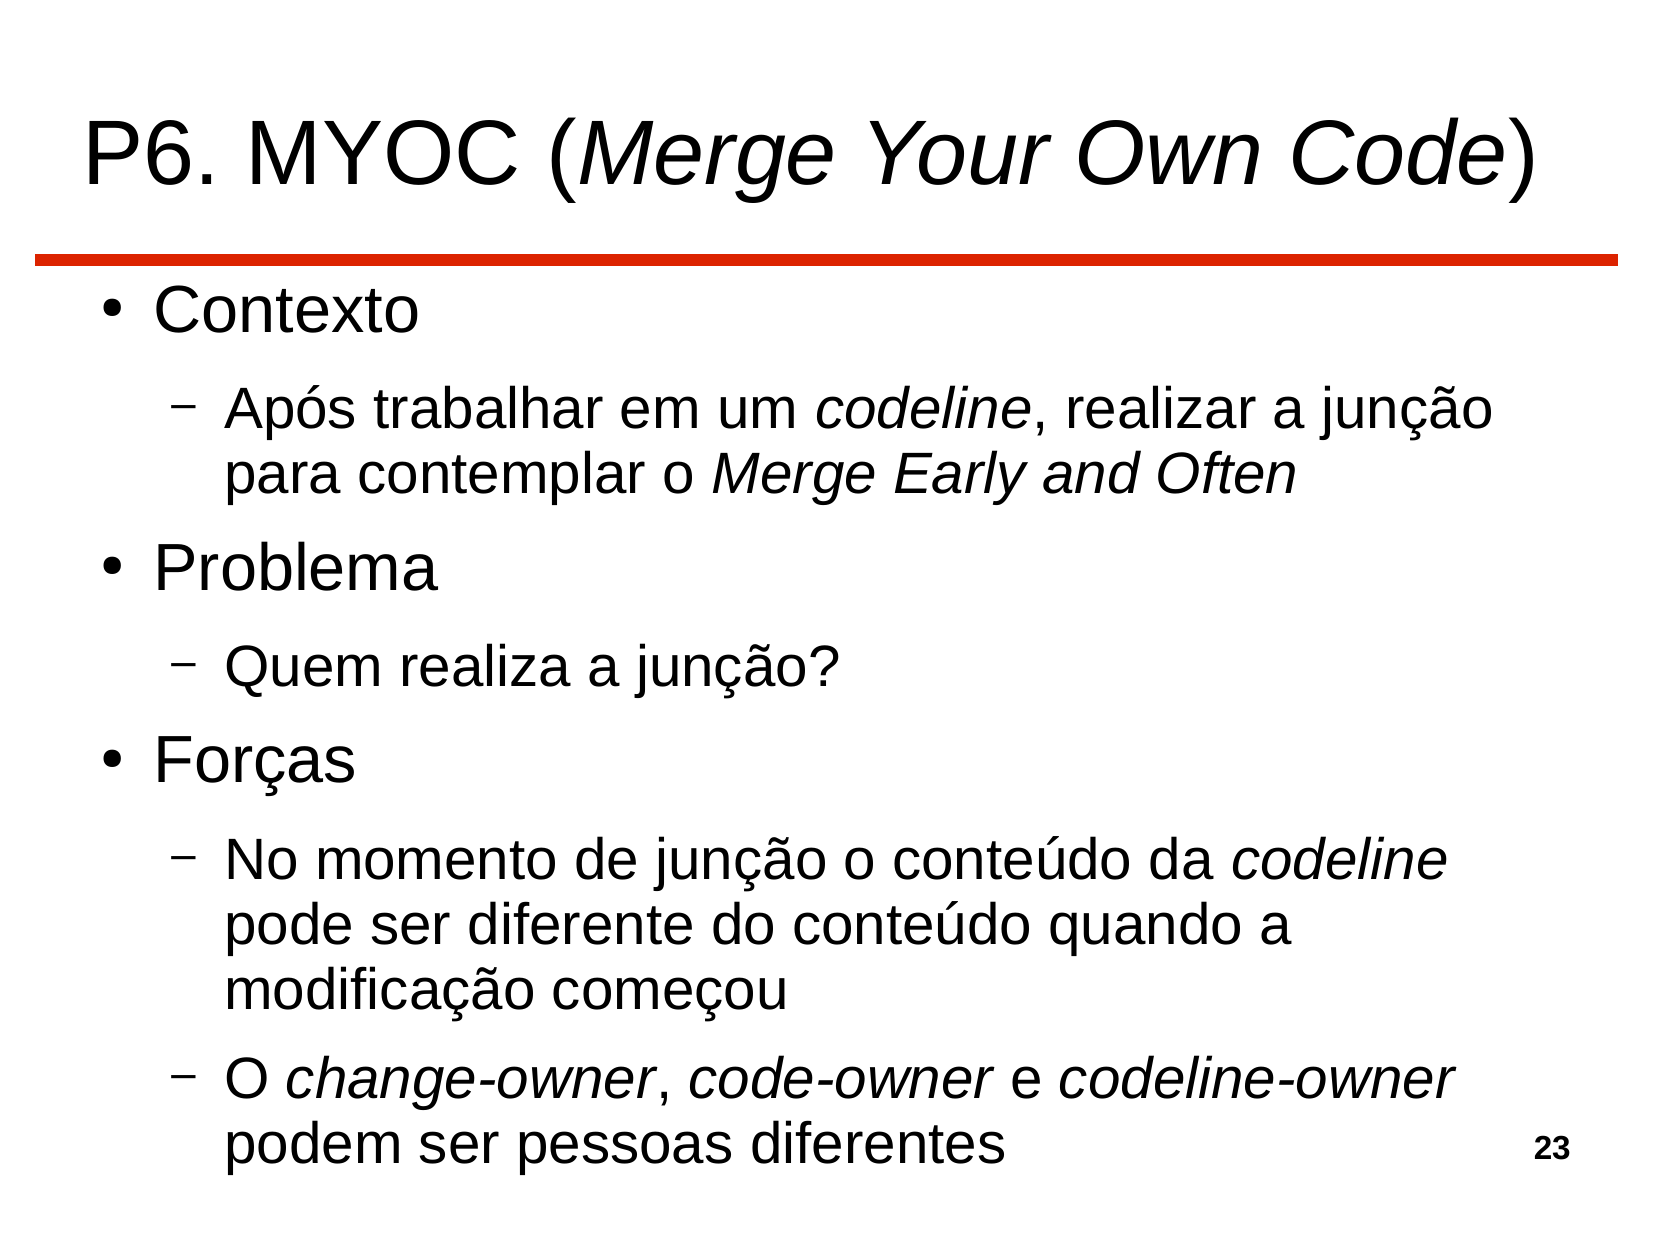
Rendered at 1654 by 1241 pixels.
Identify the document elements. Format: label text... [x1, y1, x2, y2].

title P6. MYOC (Merge Your Own Code) [82, 49, 1571, 257]
list Contexto Após trabalhar em um codeline, realizar a junção para contemplar o Merge Early and Often Problema Quem realiza a junção? Forças No momento de junção o conteúdo da codeline pode ser diferente do conteúdo quando a modificação começou O change-owner, code-owner e codeline-owner podem ser pessoas diferentes [82, 271, 1571, 1182]
